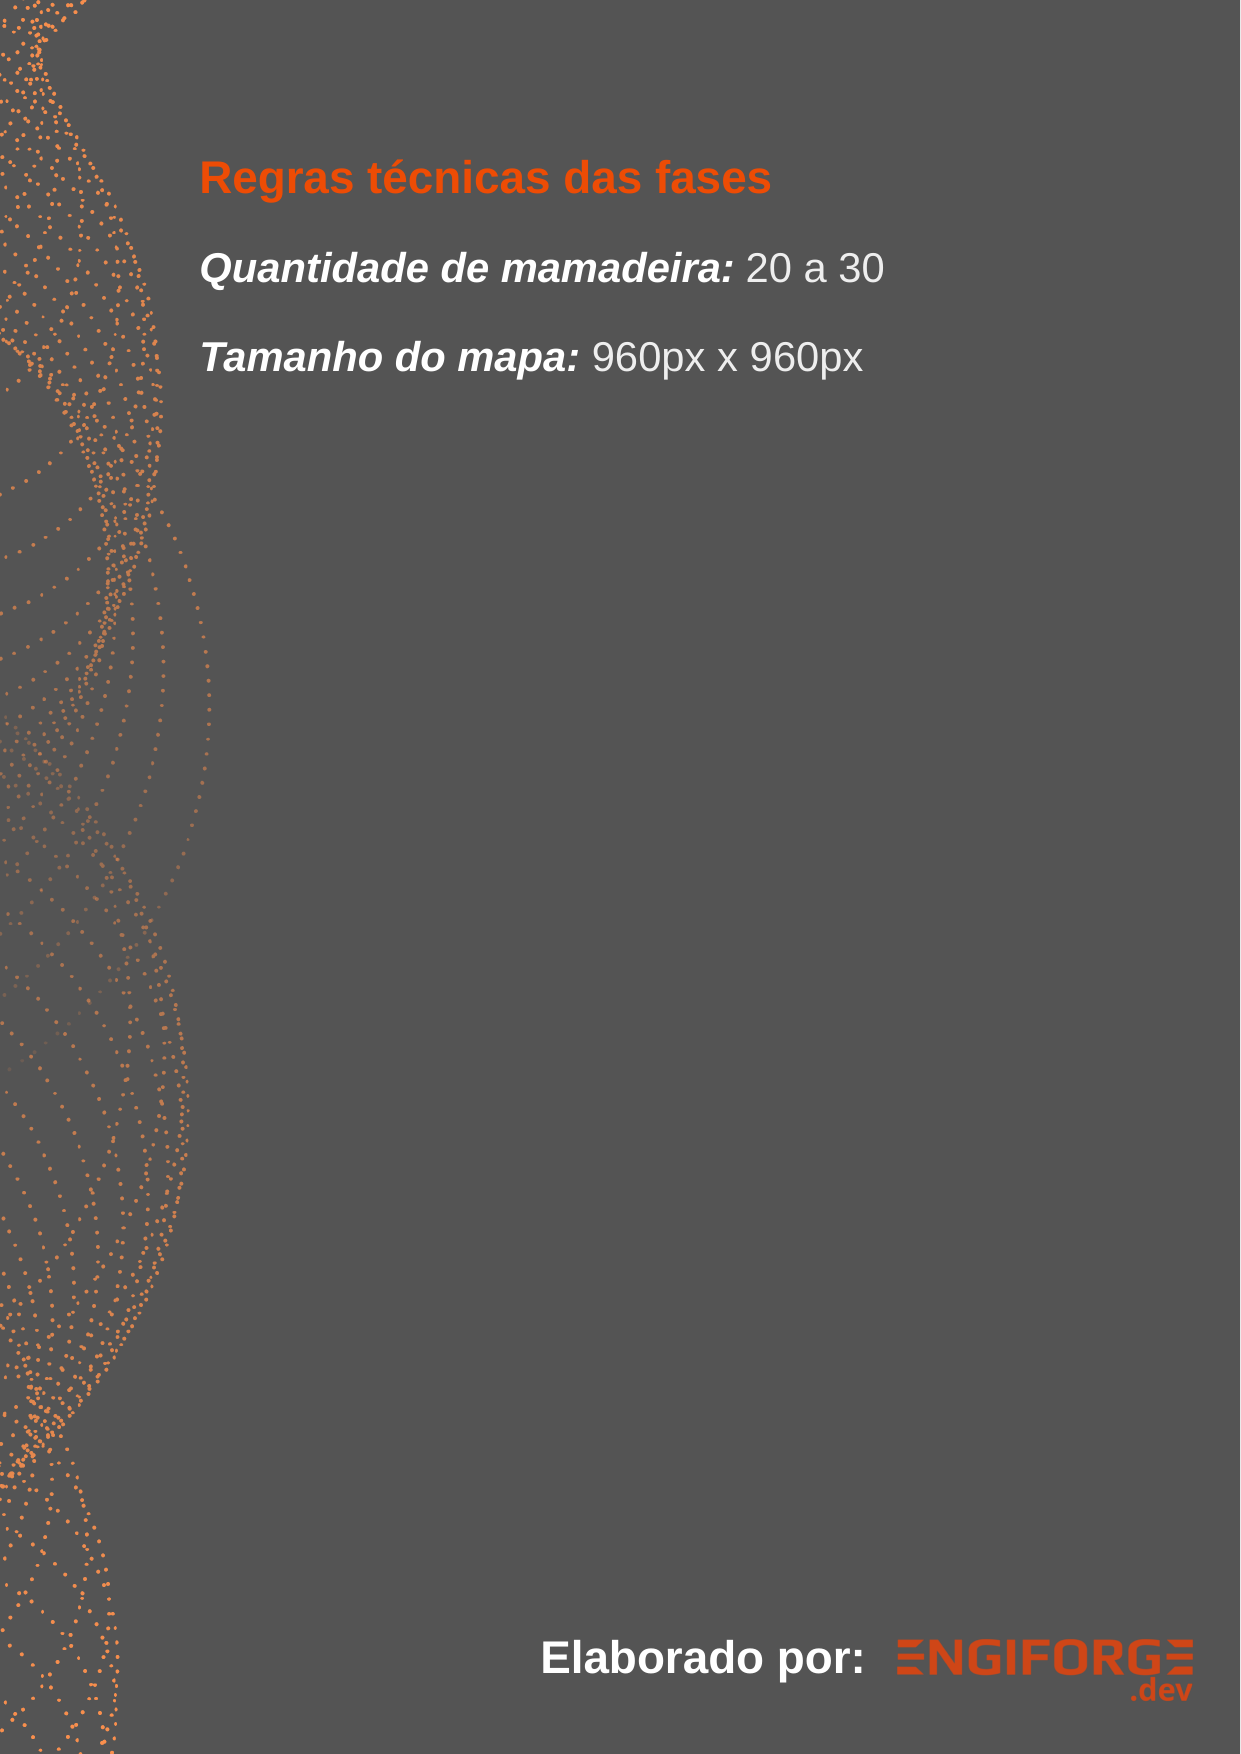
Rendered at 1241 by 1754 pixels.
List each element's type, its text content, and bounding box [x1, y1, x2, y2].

picture [0, 0, 1241, 1754]
text_box Regras técnicas das fases Quantidade de mamadeira: 20 a 30 Tamanho do mapa: 960px x 960px [184, 144, 1129, 414]
text_box Elaborado por: [525, 1624, 941, 1742]
